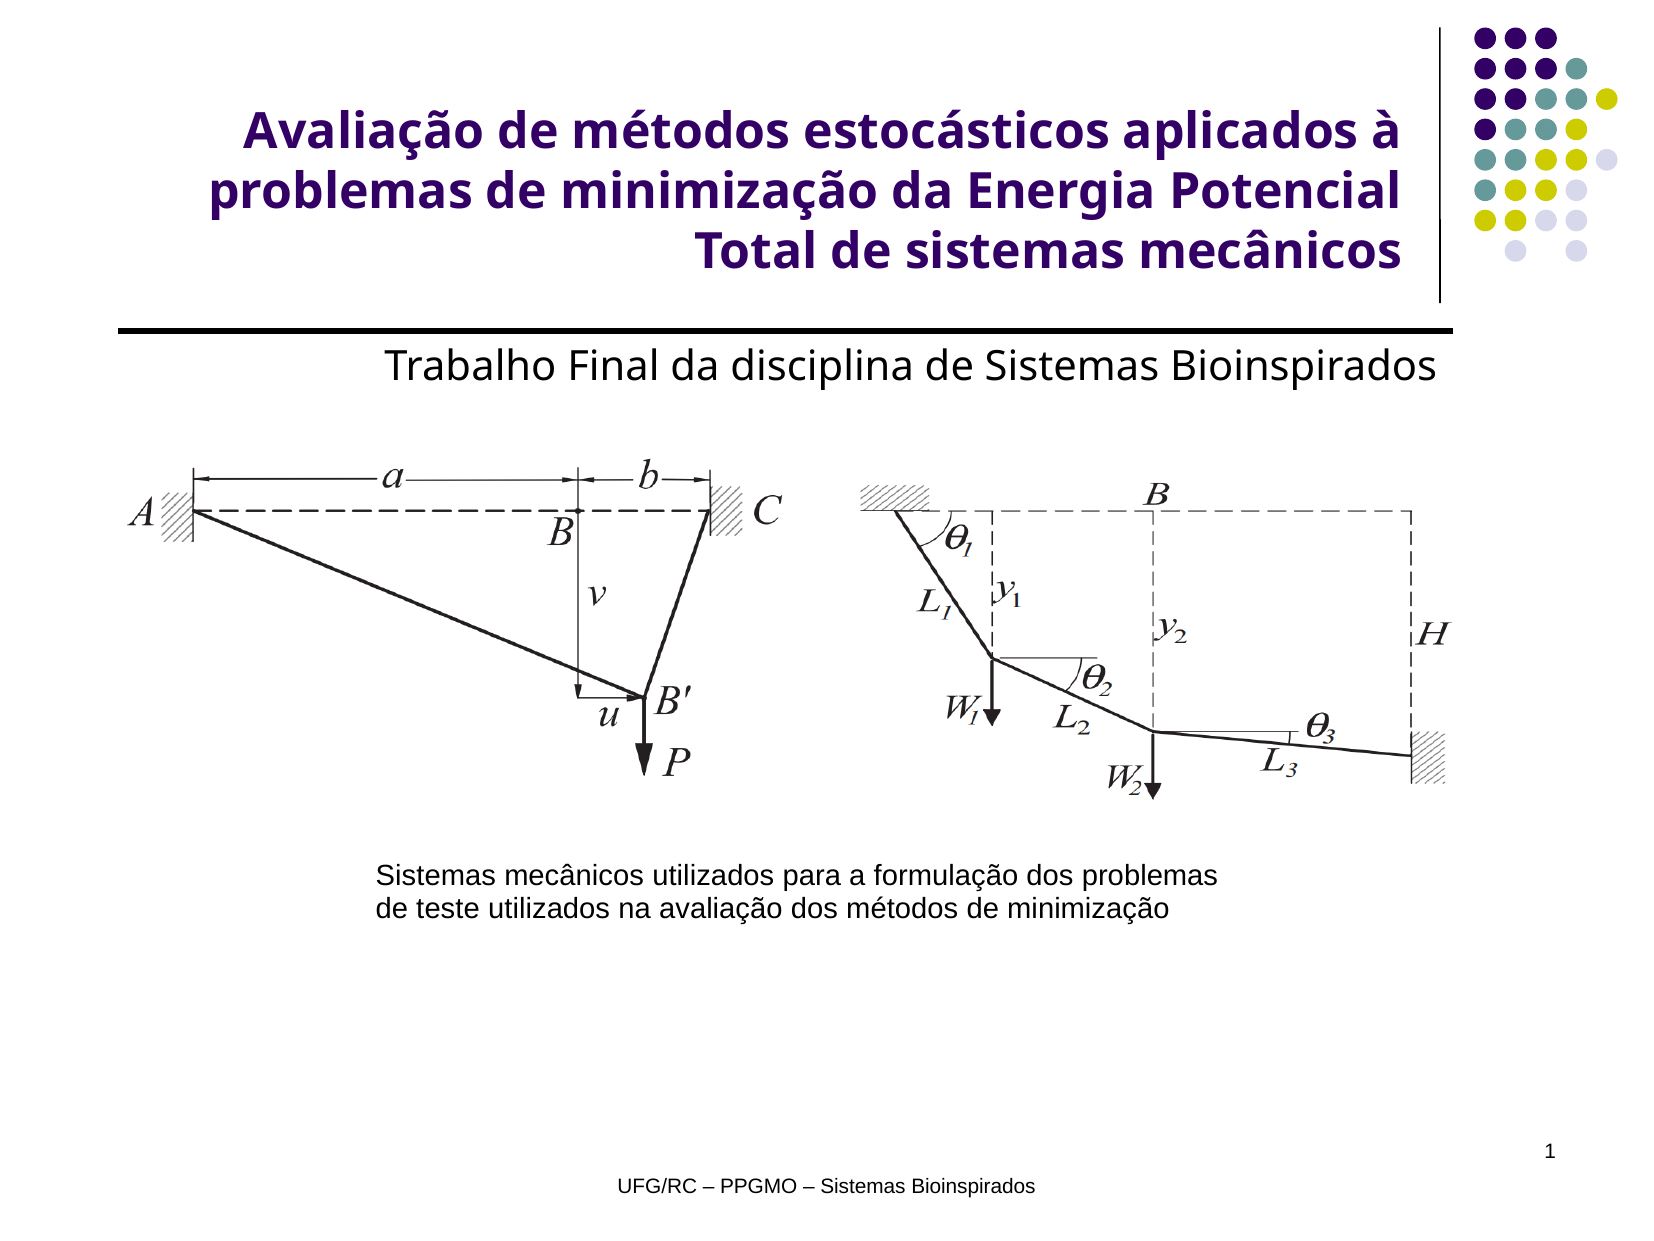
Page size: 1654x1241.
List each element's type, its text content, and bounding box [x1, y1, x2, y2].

subtitle Trabalho Final da disciplina de Sistemas Bioinspirados [261, 334, 1453, 535]
picture [847, 474, 1461, 807]
picture [124, 454, 792, 782]
text_box Sistemas mecânicos utilizados para a formulação dos problemas de teste utilizados na avaliação dos métodos de minimização [360, 851, 1271, 936]
slide_number <número> [1185, 1129, 1571, 1213]
title Avaliação de métodos estocásticos aplicados à problemas de minimização da Energia Potencial Total de sistemas mecânicos [57, 81, 1418, 287]
footer UFG/RC – PPGMO – Sistemas Bioinspirados [564, 1165, 1089, 1205]
